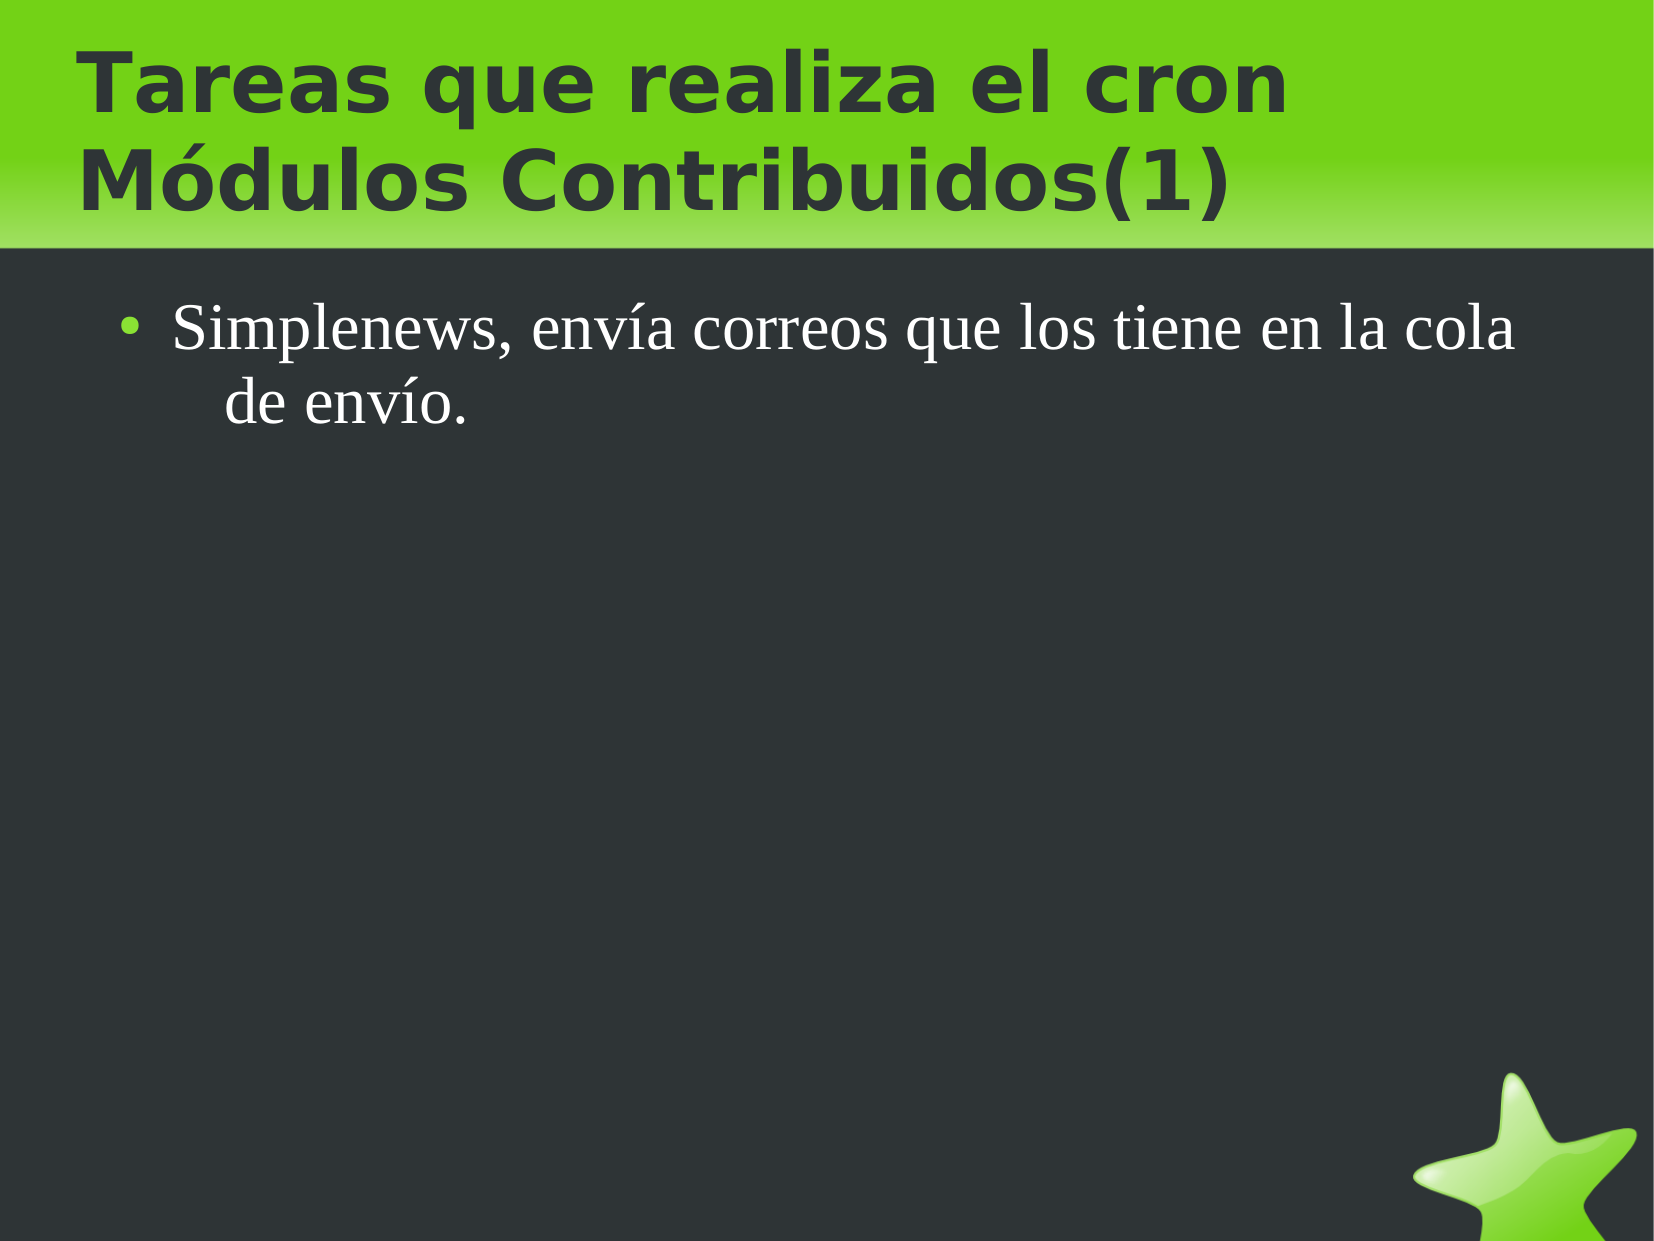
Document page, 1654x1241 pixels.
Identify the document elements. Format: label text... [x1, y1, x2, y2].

list Simplenews, envía correos que los tiene en la cola de envío. [82, 290, 1571, 1094]
picture [0, 0, 1654, 1241]
title Tareas que realiza el cron Módulos Contribuidos(1) [76, 35, 1565, 230]
